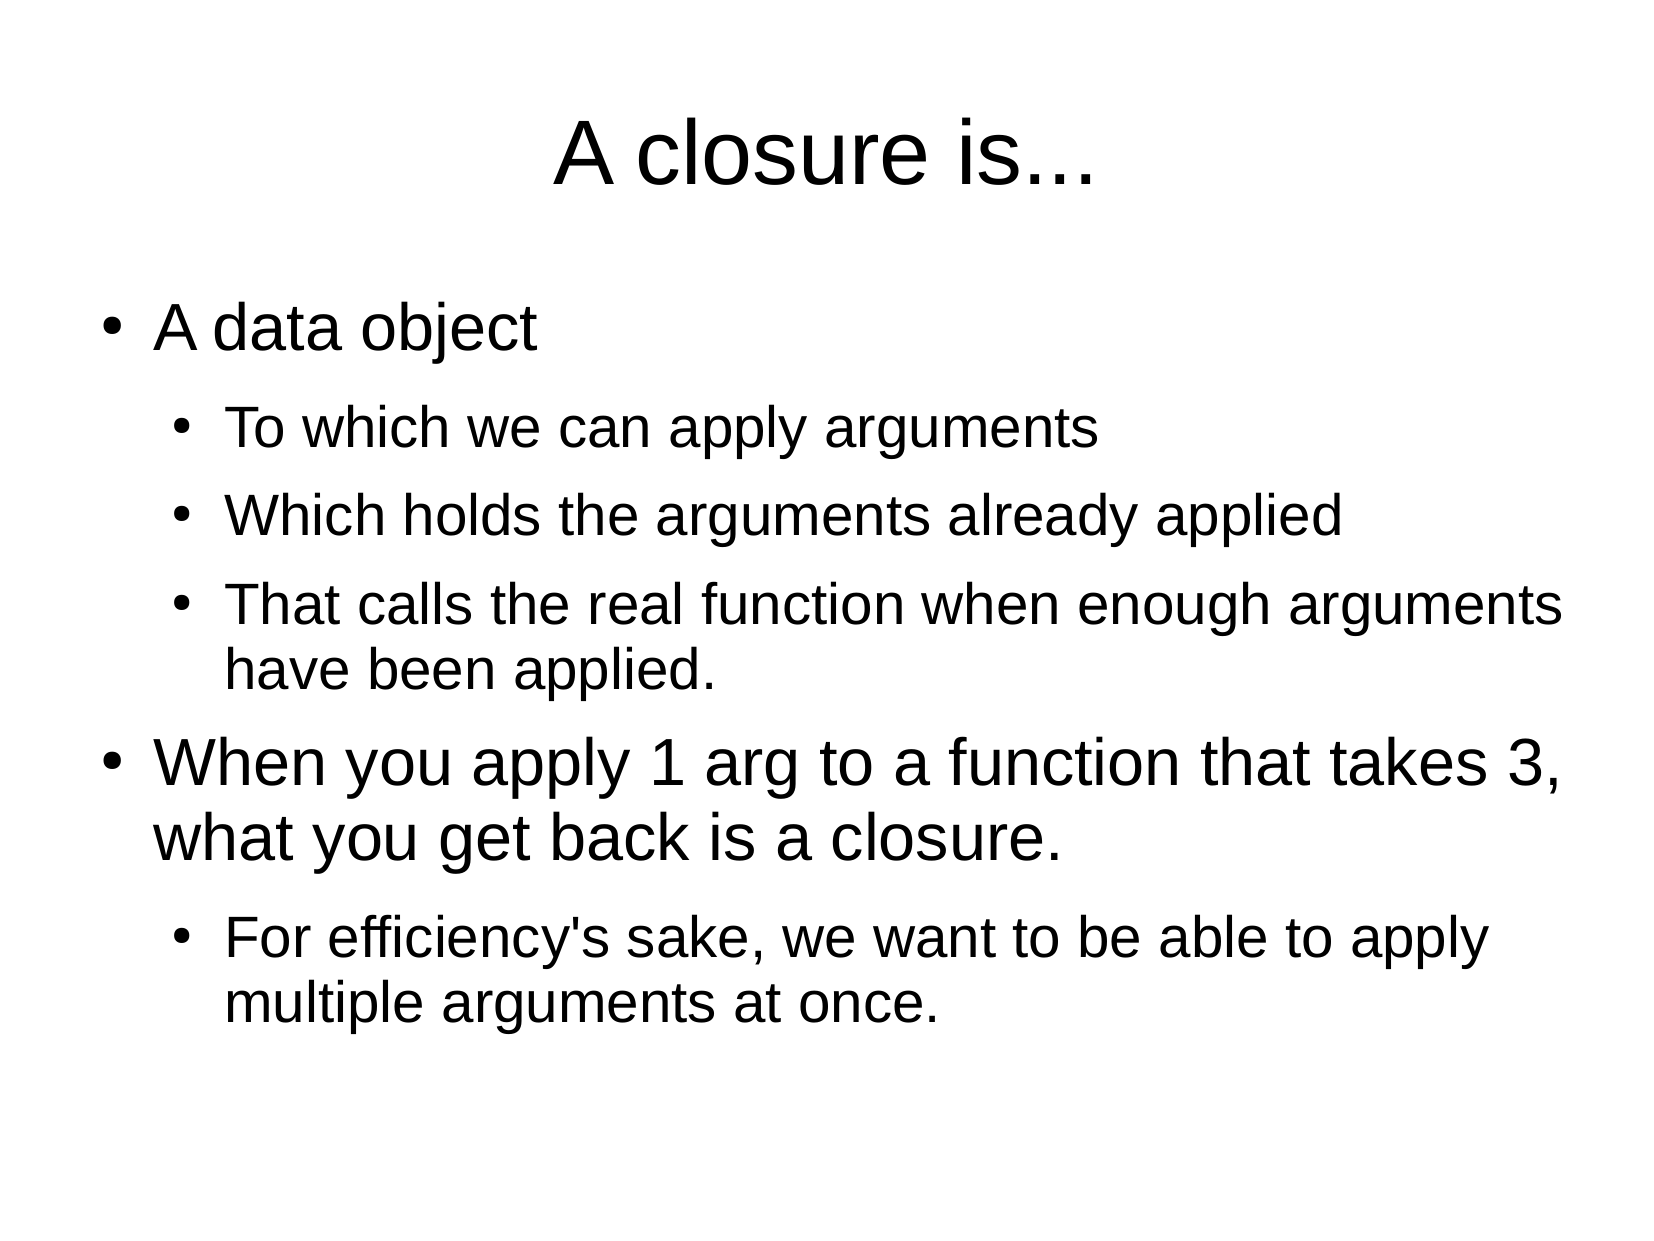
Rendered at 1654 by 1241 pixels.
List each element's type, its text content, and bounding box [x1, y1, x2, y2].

title A closure is... [82, 49, 1571, 257]
list A data object To which we can apply arguments Which holds the arguments already applied That calls the real function when enough arguments have been applied. When you apply 1 arg to a function that takes 3, what you get back is a closure. For efficiency's sake, we want to be able to apply multiple arguments at once. [82, 290, 1571, 1109]
